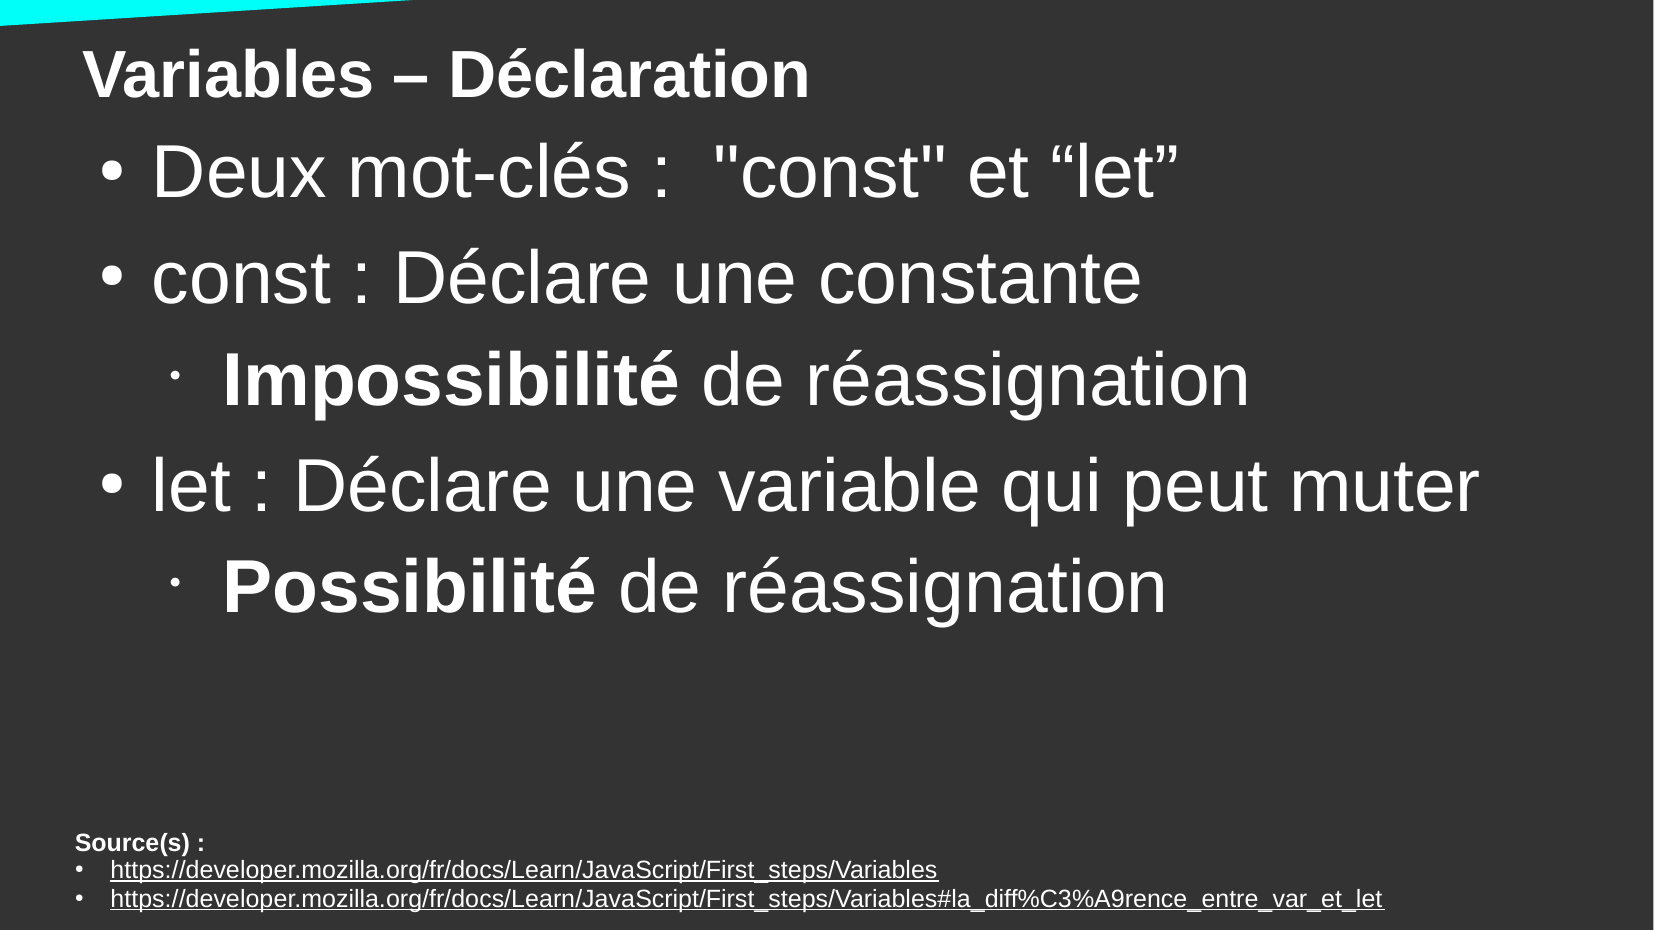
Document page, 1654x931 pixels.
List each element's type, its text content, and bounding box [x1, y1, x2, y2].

title Variables – Déclaration [82, 37, 1571, 114]
text_box [0, 0, 413, 26]
list Deux mot-clés : "const" et “let” const : Déclare une constante Impossibilité de réassignation let : Déclare une variable qui peut muter Possibilité de réassignation [80, 129, 1620, 756]
text_box Source(s) : https://developer.mozilla.org/fr/docs/Learn/JavaScript/First_steps/Variables https://developer.mozilla.org/fr/docs/Learn/JavaScript/First_steps/Variables#la_diff%C3%A9rence_entre_var_et_let [60, 820, 1583, 920]
